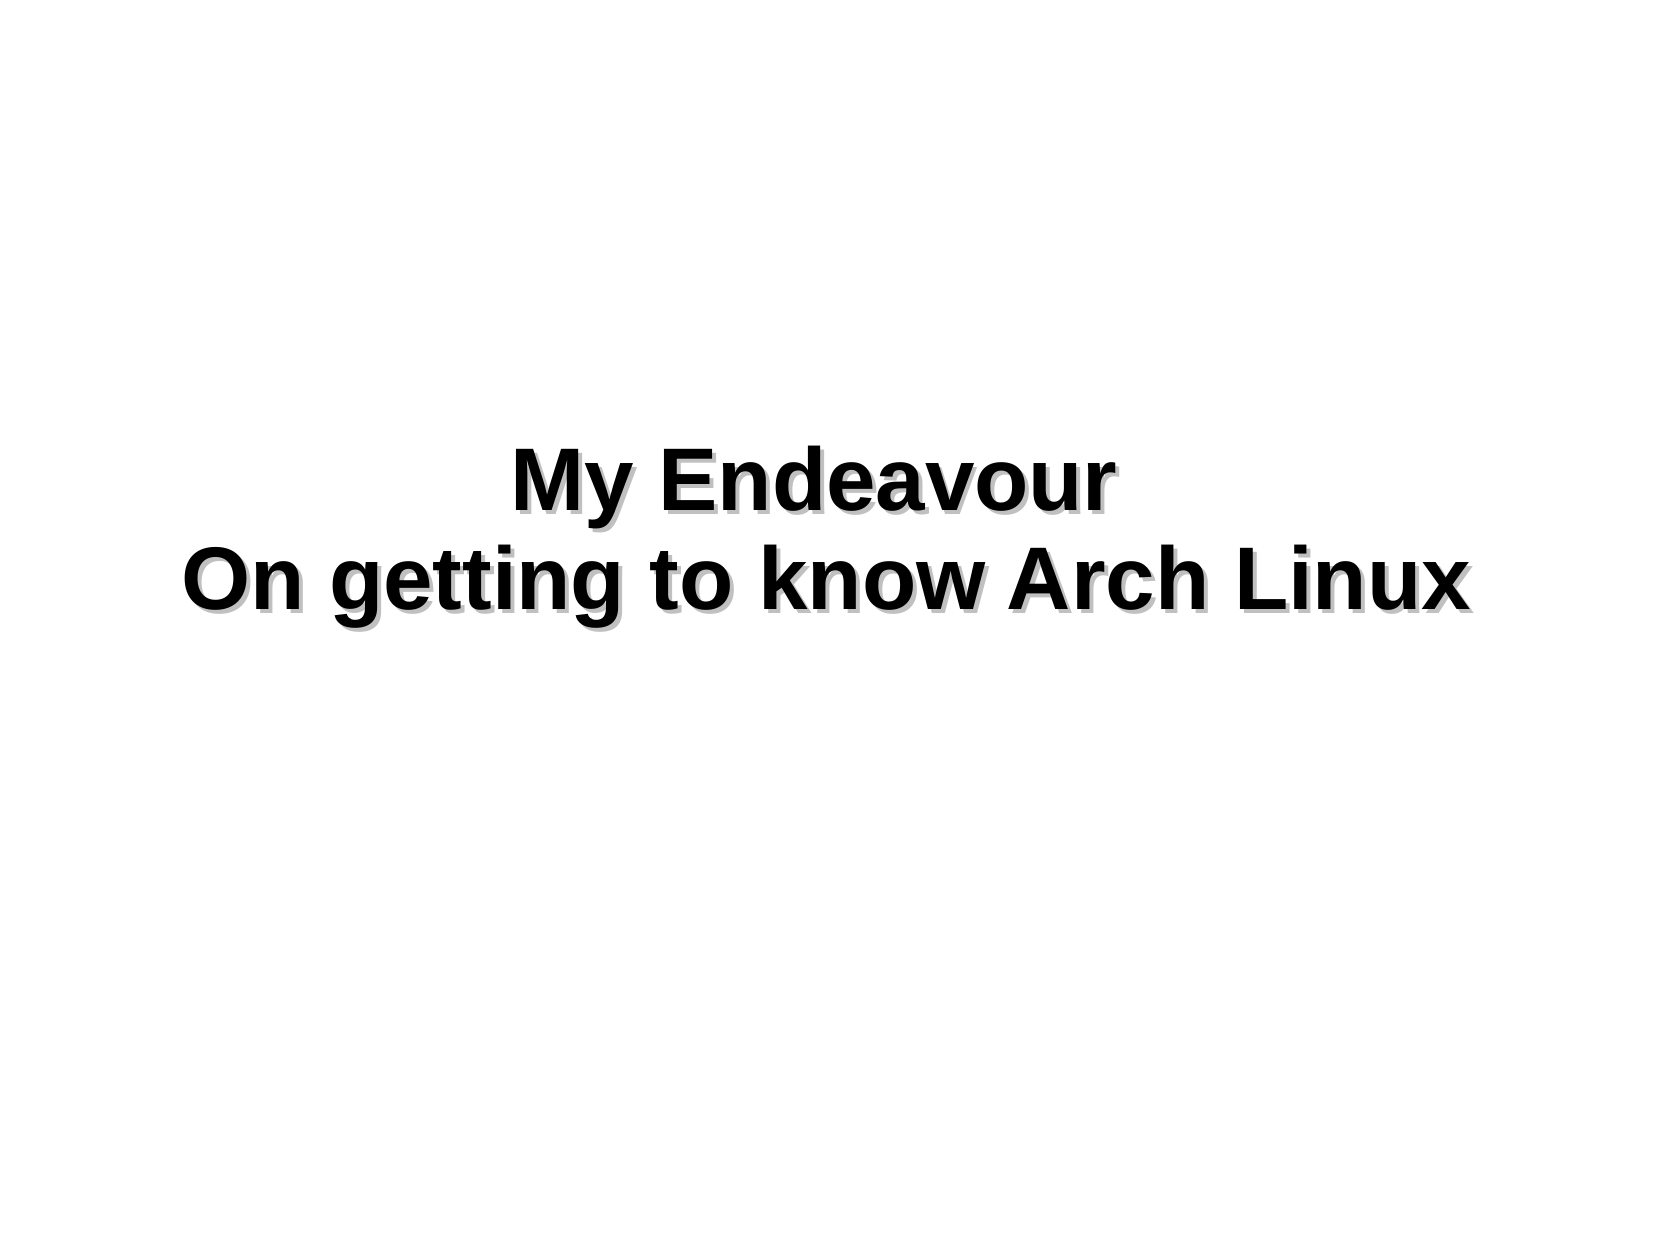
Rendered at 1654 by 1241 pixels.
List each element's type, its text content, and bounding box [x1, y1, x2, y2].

subtitle My Endeavour On getting to know Arch Linux [82, 49, 1571, 1010]
